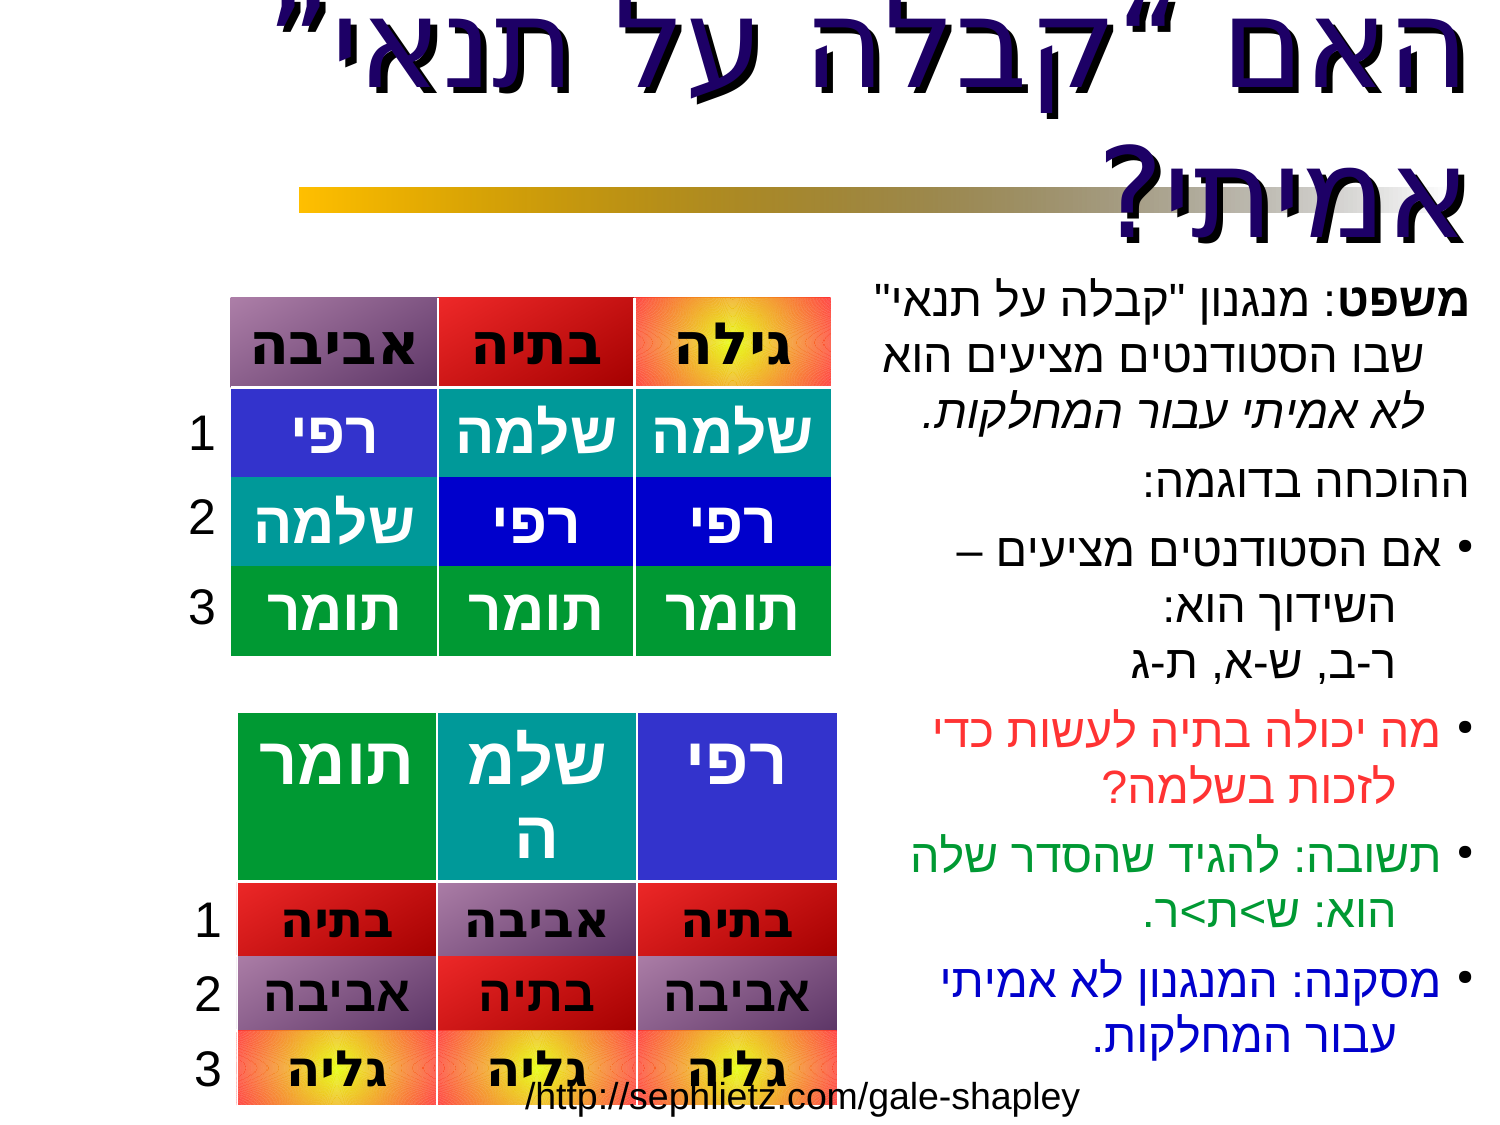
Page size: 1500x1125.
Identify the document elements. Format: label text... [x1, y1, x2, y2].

table_cell 3 [187, 1032, 237, 1105]
table_cell תומר [439, 566, 633, 656]
table_cell אביבה [638, 956, 837, 1031]
table_header בתיה [439, 298, 633, 386]
table_cell שלמה [636, 389, 831, 477]
table_cell שלמה [439, 389, 633, 477]
table_cell רפי [439, 477, 633, 566]
table_cell אביבה [438, 883, 636, 956]
table_cell 2 [187, 957, 237, 1029]
table_cell רפי [231, 389, 437, 477]
text_box http://sephlietz.com/gale-shapley/ [510, 1065, 1096, 1125]
table_cell 3 [168, 557, 231, 656]
table_cell בתיה [638, 883, 837, 956]
table_cell אביבה [238, 956, 436, 1031]
list משפט: מנגנון "קבלה על תנאי" שבו הסטודנטים מציעים הוא לא אמיתי עבור המחלקות. ההוכחה בדוגמה: אם הסטודנטים מציעים – השידוך הוא: ר-ב, ש-א, ת-ג מה יכולה בתיה לעשות כדי לזכות בשלמה? תשובה: להגיד שהסדר שלה הוא: ש>ת>ר. מסקנה: המנגנון לא אמיתי עבור המחלקות. [855, 262, 1486, 1096]
table_cell תומר [231, 566, 437, 656]
table_cell תומר [636, 566, 831, 656]
table_header שלמה [438, 713, 636, 880]
table_cell בתיה [438, 956, 636, 1031]
table_cell שלמה [231, 477, 437, 566]
table_cell 1 [168, 387, 231, 476]
table_header תומר [238, 713, 436, 880]
table_cell 2 [168, 478, 231, 554]
table_header אביבה [231, 298, 437, 386]
table_header [187, 713, 237, 881]
table_cell גליה [638, 1031, 837, 1065]
title האם “קבלה על תנאי” אמיתי? [0, 37, 1486, 188]
table_header גילה [636, 298, 831, 386]
table_cell גליה [238, 1031, 436, 1105]
table_cell בתיה [238, 883, 436, 956]
table_header [168, 298, 231, 387]
table_cell גליה [438, 1031, 636, 1105]
table_cell רפי [636, 477, 831, 566]
table_cell 1 [187, 882, 237, 955]
table_header רפי [638, 713, 837, 880]
